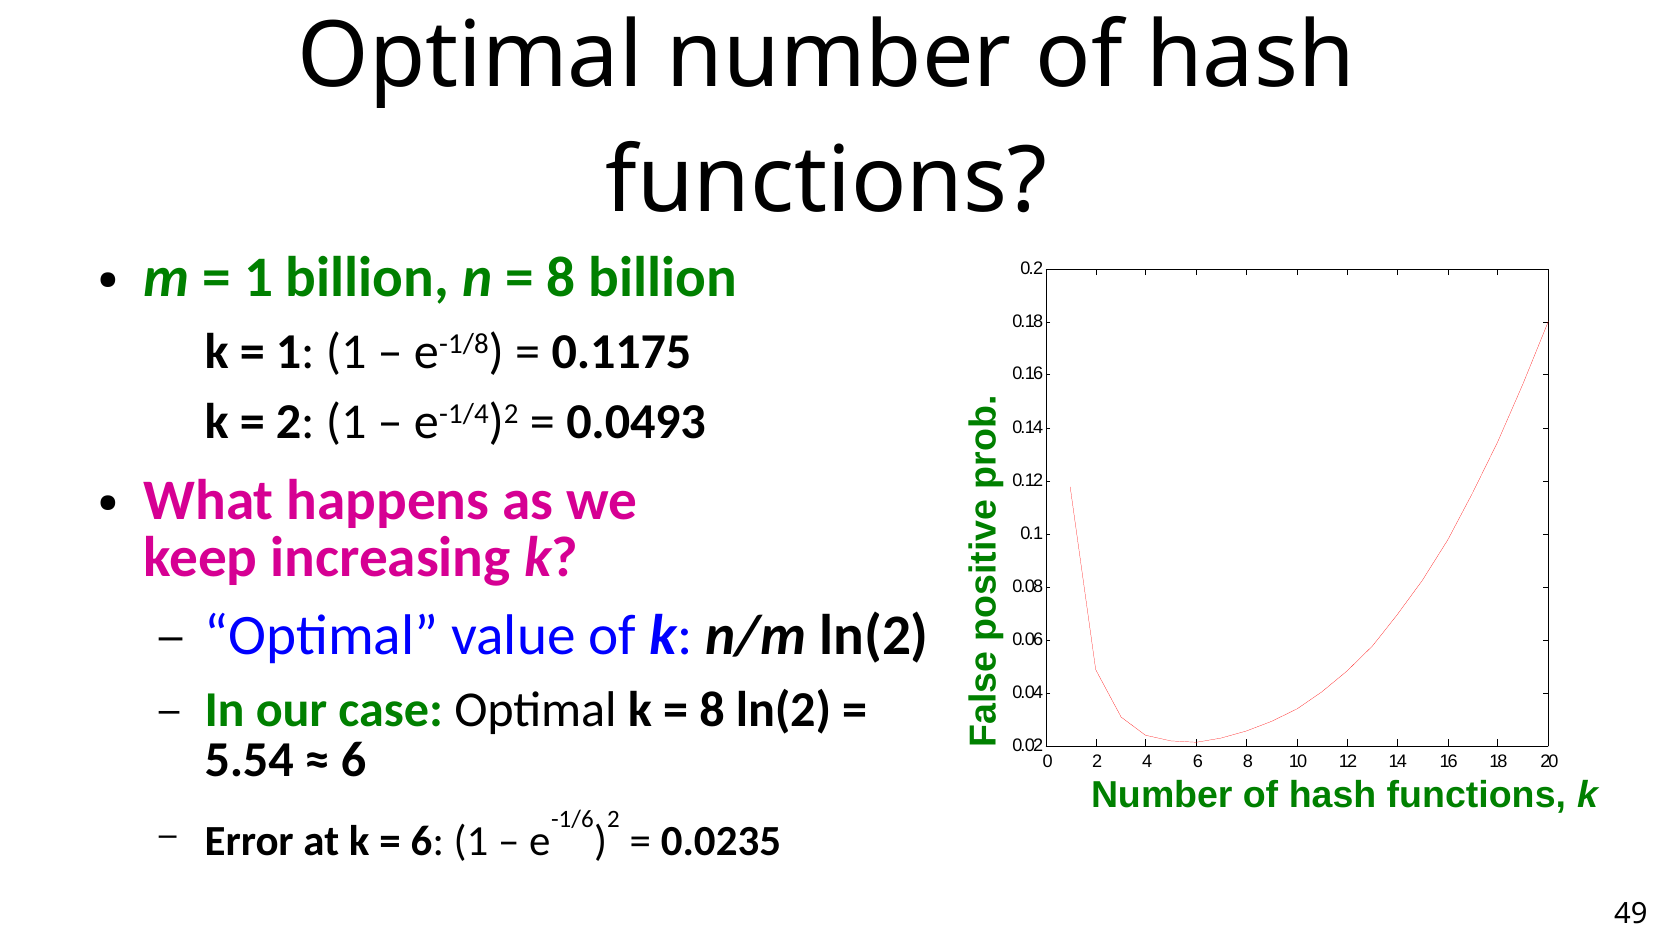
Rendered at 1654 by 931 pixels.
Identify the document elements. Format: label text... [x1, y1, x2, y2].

title Optimal number of hash functions? [82, 1, 1571, 226]
text_box False positive prob. [950, 380, 1011, 763]
list m = 1 billion, n = 8 billion k = 1: (1 – e-1/8) = 0.1175 k = 2: (1 – e-1/4)2 = 0.0493 What happens as we keep increasing k? “Optimal” value of k: n/m ln(2) In our case: Optimal k = 8 ln(2) = 5.54 ≈ 6 Error at k = 6: (1 – e-1/6)2 = 0.0235 [82, 253, 932, 893]
picture [961, 224, 1612, 810]
text_box Number of hash functions, k [1076, 762, 1613, 822]
